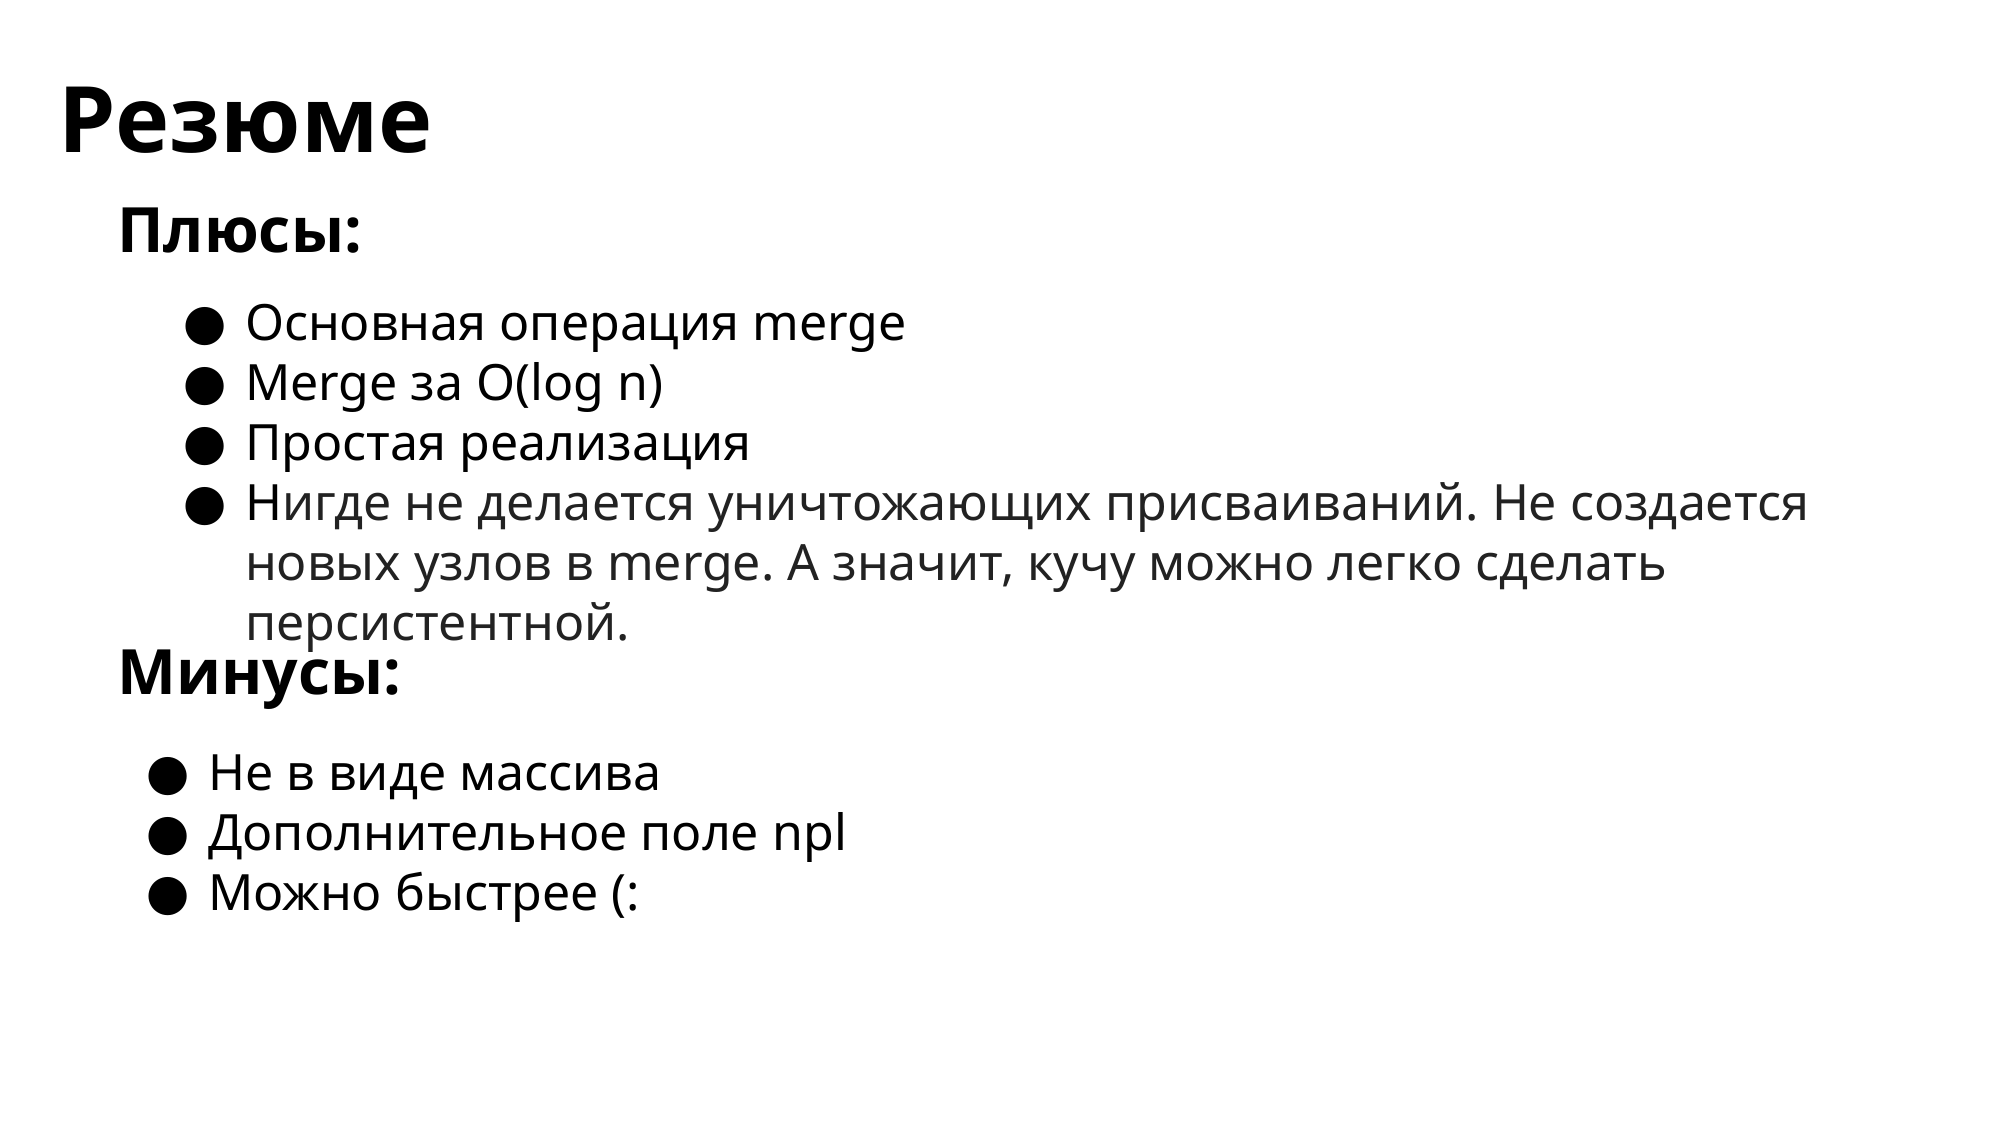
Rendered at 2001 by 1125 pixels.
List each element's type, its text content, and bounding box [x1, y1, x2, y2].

text_box Не в виде массива Дополнительное поле npl Можно быстрее (: [118, 725, 1882, 1060]
text_box Плюсы: [102, 174, 507, 276]
text_box Минусы: [102, 616, 507, 718]
text_box Основная операция merge Merge за O(log n) Простая реализация Нигде не делается уничтожающих присваиваний. Не создается новых узлов в merge. А значит, кучу можно легко сделать персистентной. [155, 275, 1919, 610]
text_box Резюме [43, 20, 1848, 175]
